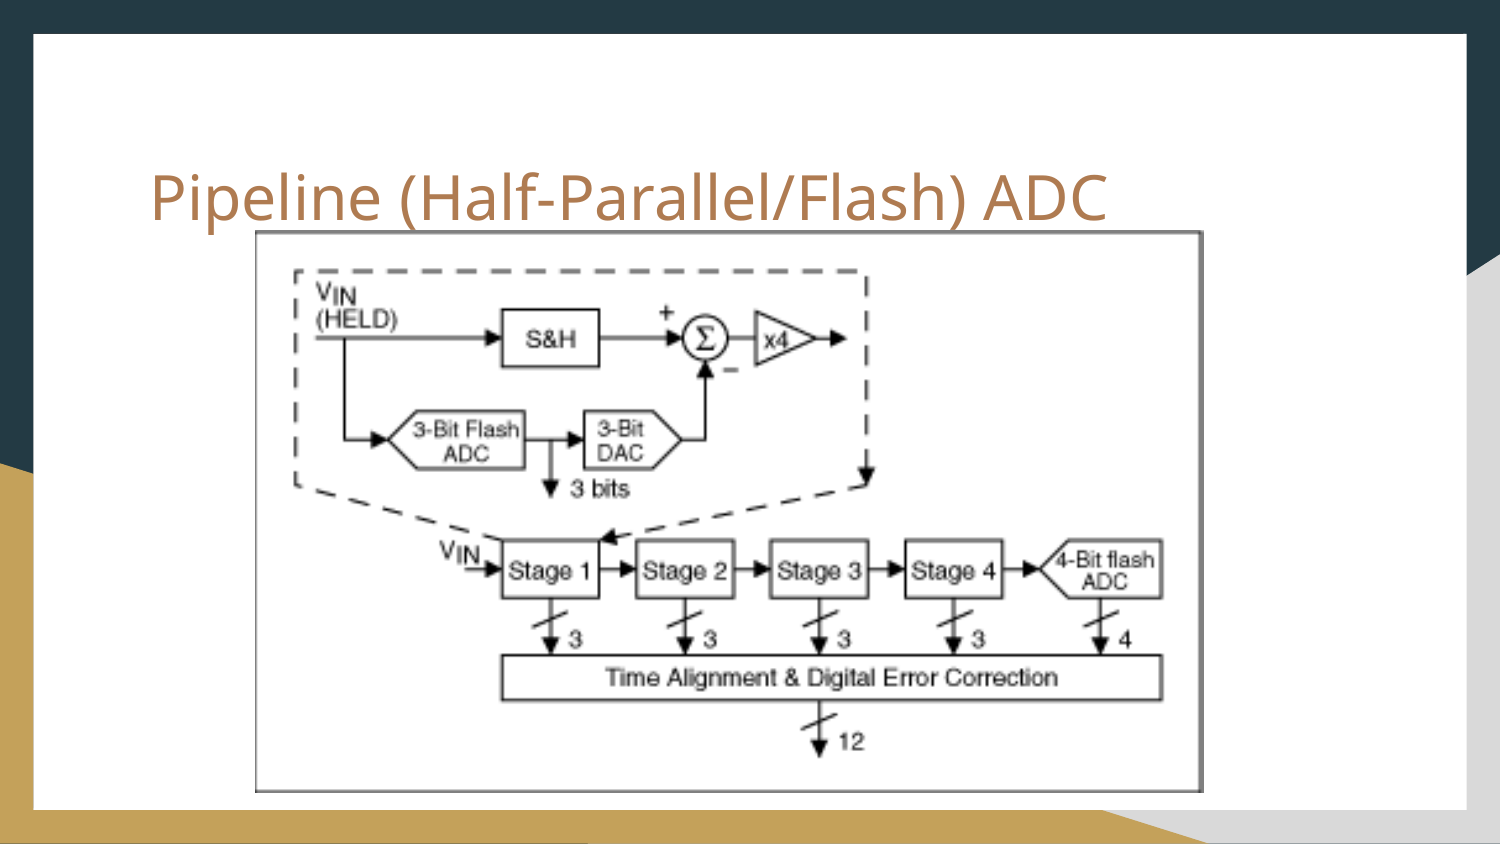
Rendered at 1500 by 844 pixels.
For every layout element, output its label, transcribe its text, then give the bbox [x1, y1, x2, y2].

title Pipeline (Half-Parallel/Flash) ADC [134, 138, 1366, 296]
picture [255, 230, 1204, 793]
